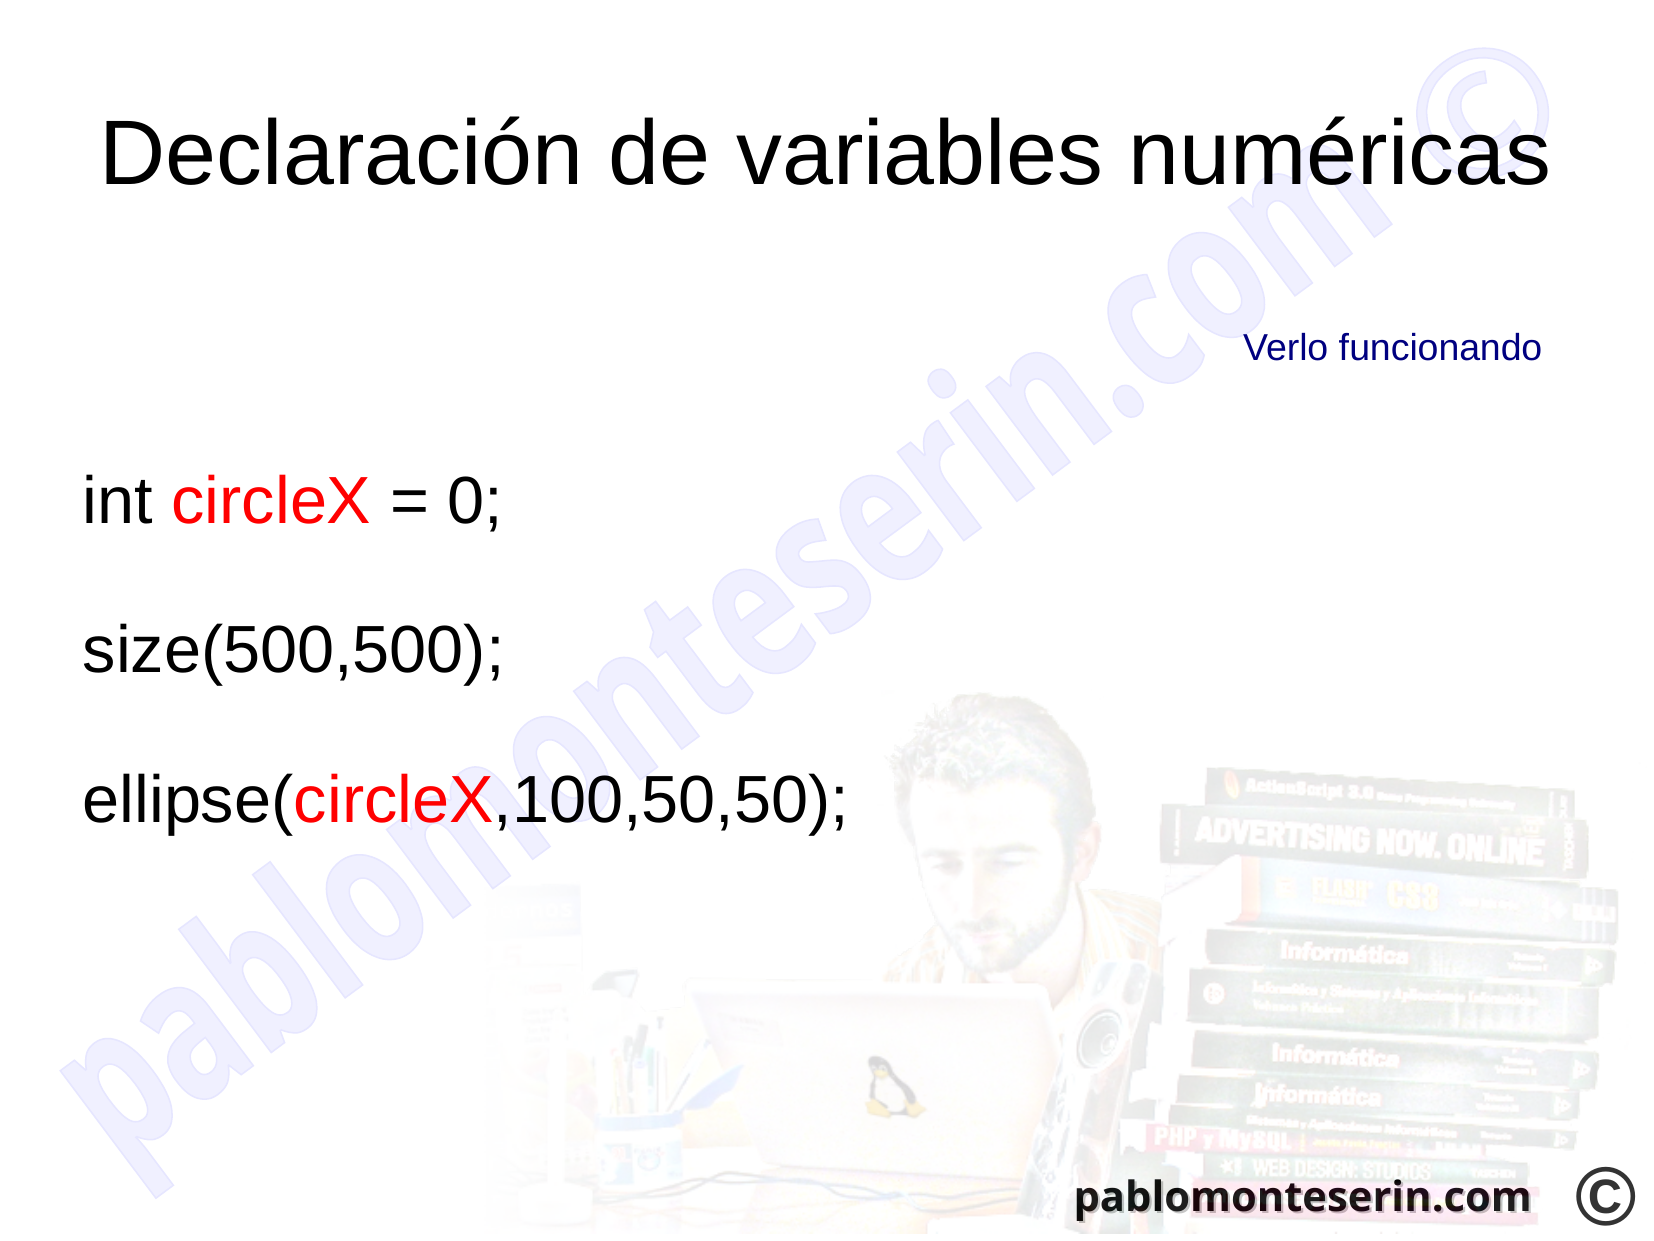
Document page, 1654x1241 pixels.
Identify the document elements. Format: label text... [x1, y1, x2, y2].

subtitle int circleX = 0; size(500,500); ellipse(circleX,100,50,50); [82, 290, 1571, 1010]
title Declaración de variables numéricas [82, 49, 1571, 257]
picture [468, 674, 1654, 1234]
text_box Verlo funcionando [1228, 318, 1557, 376]
